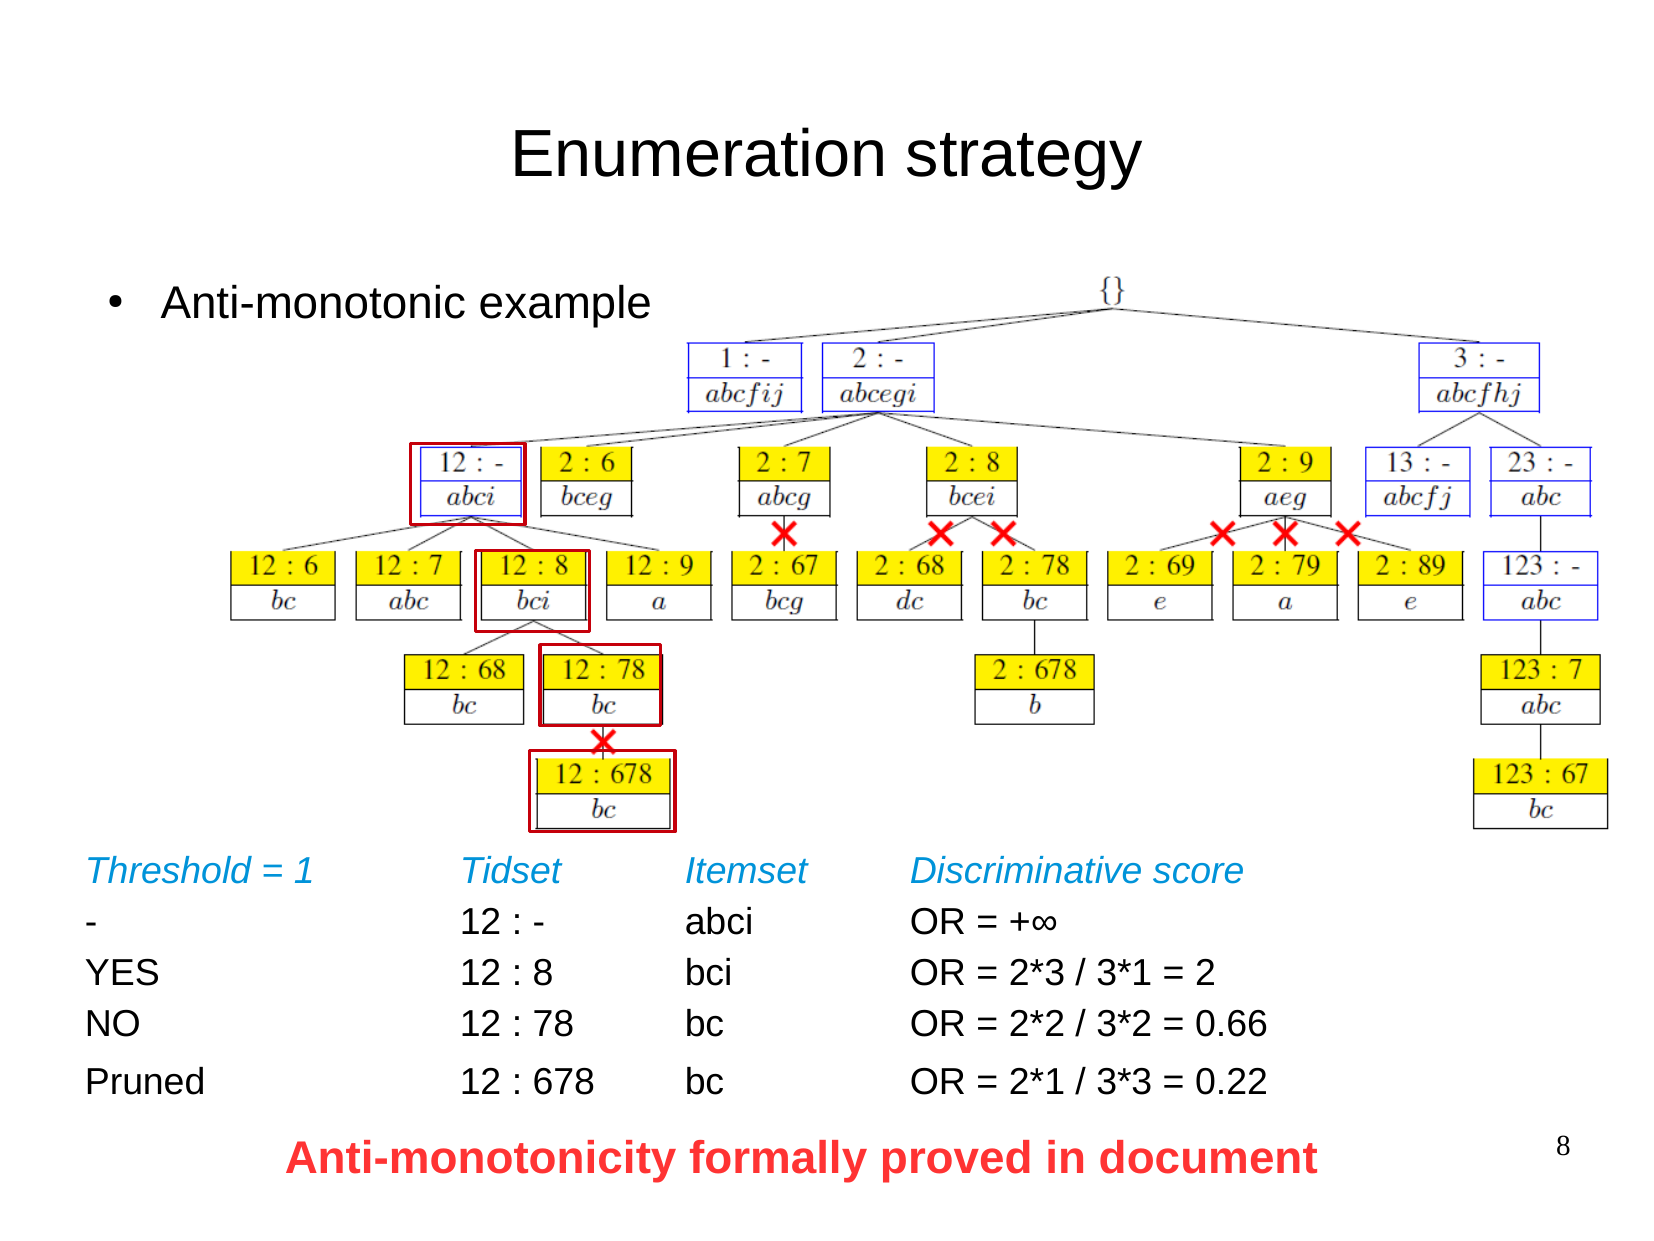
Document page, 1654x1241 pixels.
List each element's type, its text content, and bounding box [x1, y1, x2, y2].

text_box Anti-monotonicity formally proved in document [270, 1125, 1336, 1192]
picture [218, 273, 1622, 838]
title Enumeration strategy [82, 49, 1571, 257]
text_box Threshold = 1 Tidset Itemset Discriminative score - 12 : - abci OR = +∞ YES 12 : 8 bci OR = 2*3 / 3*1 = 2 NO 12 : 78 bc OR = 2*2 / 3*2 = 0.66 Pruned 12 : 678 bc OR = 2*1 / 3*3 = 0.22 [70, 842, 1621, 1154]
text_box Anti-monotonic example [75, 270, 1576, 346]
